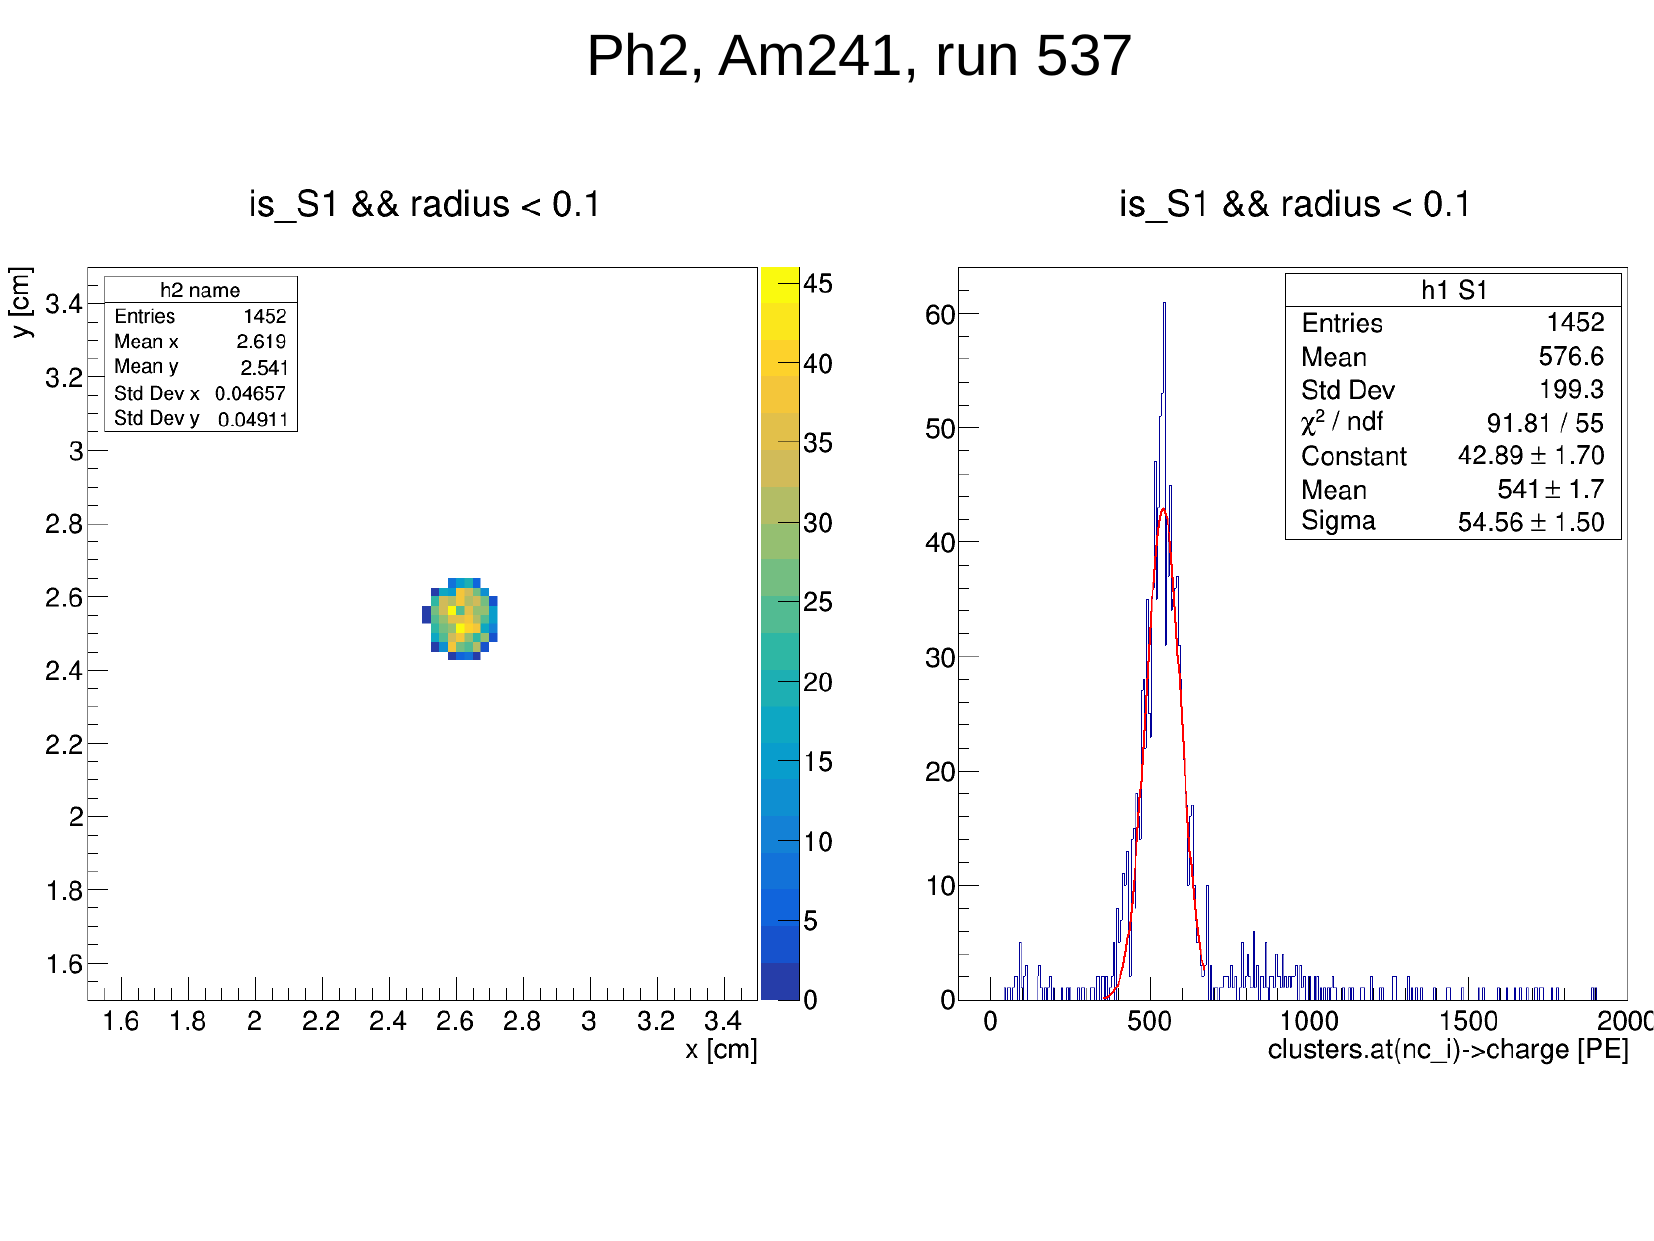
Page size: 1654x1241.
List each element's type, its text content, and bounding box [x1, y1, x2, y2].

picture [6, 177, 1654, 1070]
text_box Ph2, Am241, run 537 [519, 15, 1202, 151]
